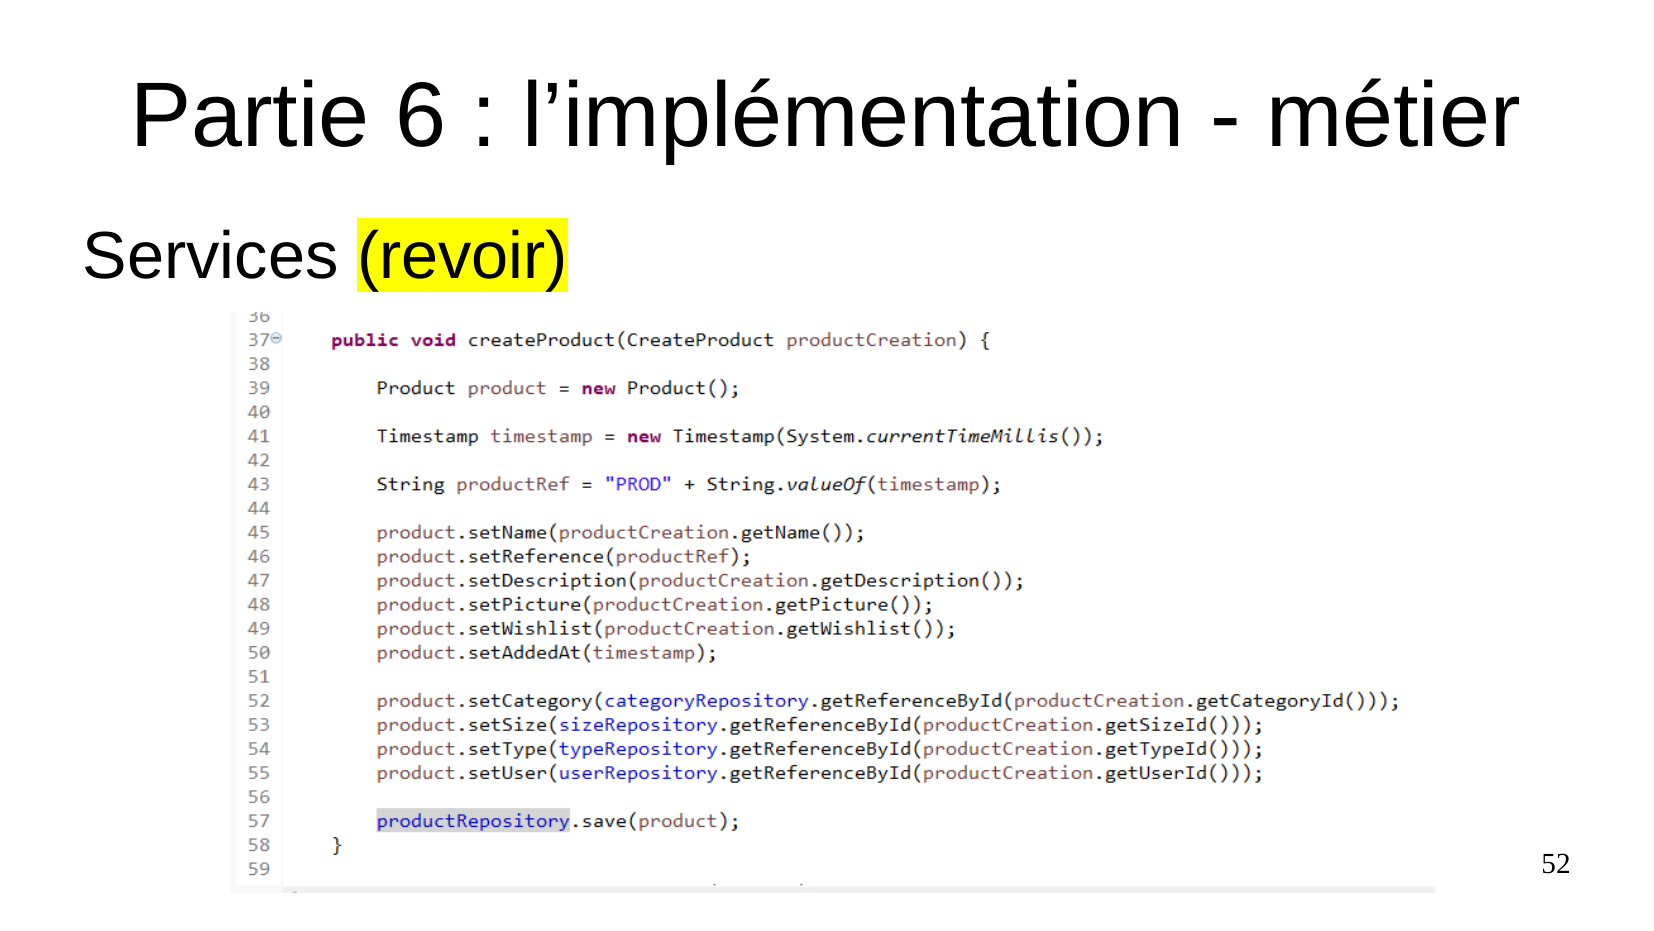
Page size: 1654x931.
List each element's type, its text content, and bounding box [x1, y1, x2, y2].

picture [230, 312, 1435, 893]
title Partie 6 : l’implémentation - métier [82, 37, 1571, 193]
list Services (revoir) [82, 217, 1571, 758]
